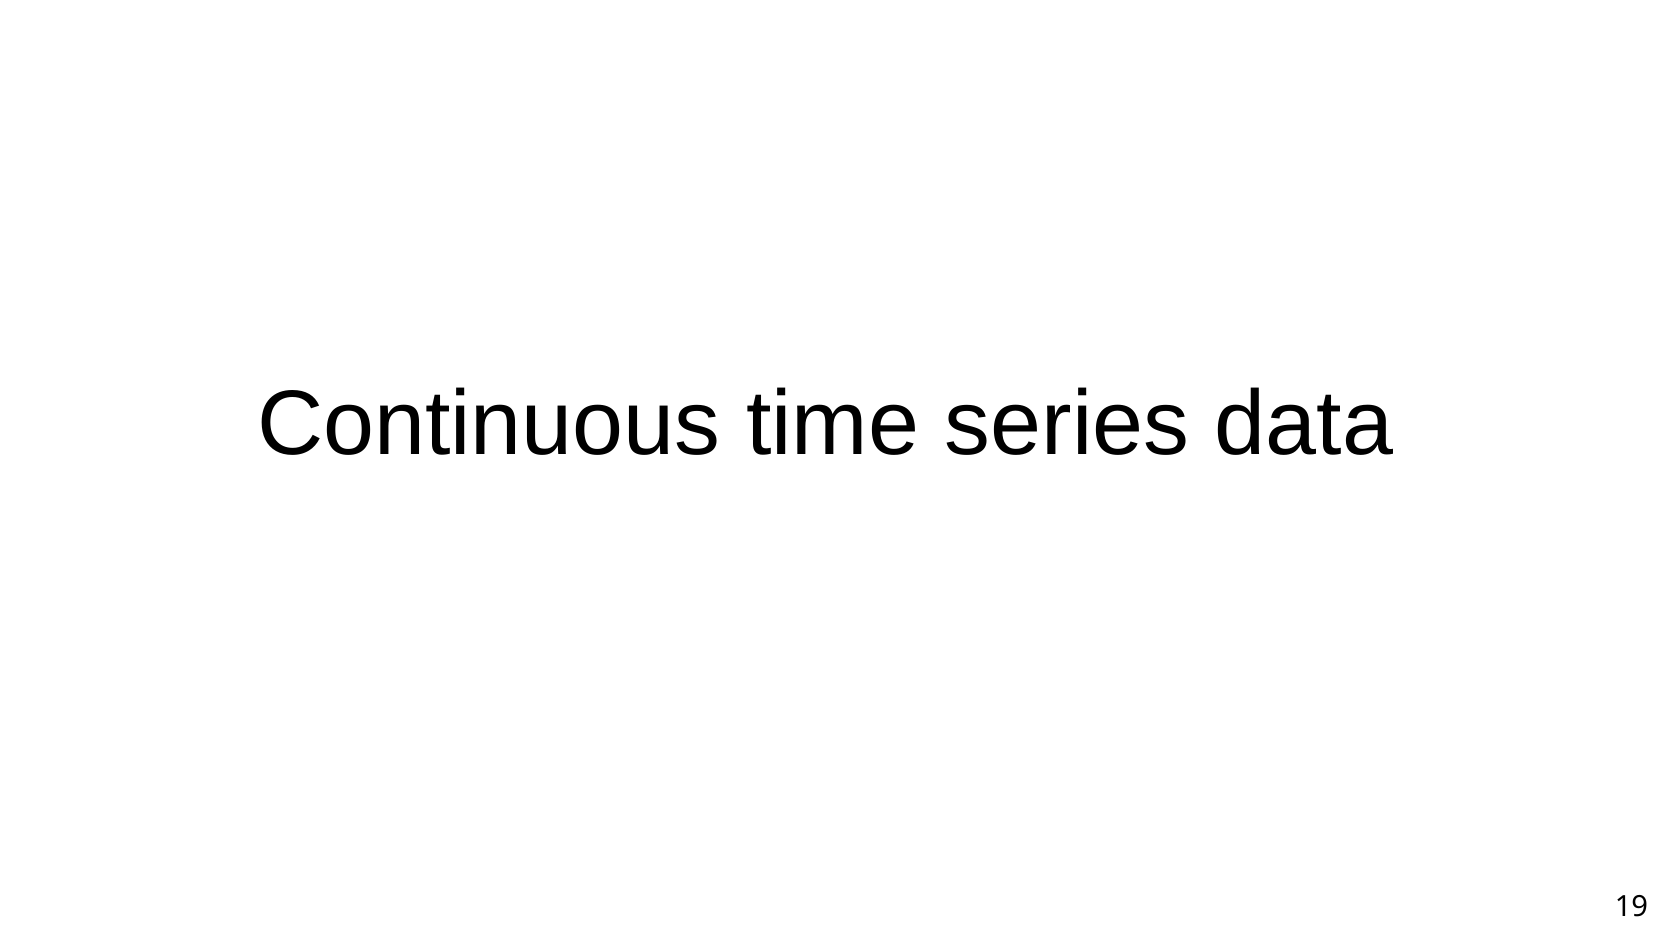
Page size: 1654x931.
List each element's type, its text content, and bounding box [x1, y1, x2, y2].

title Continuous time series data [81, 345, 1570, 501]
